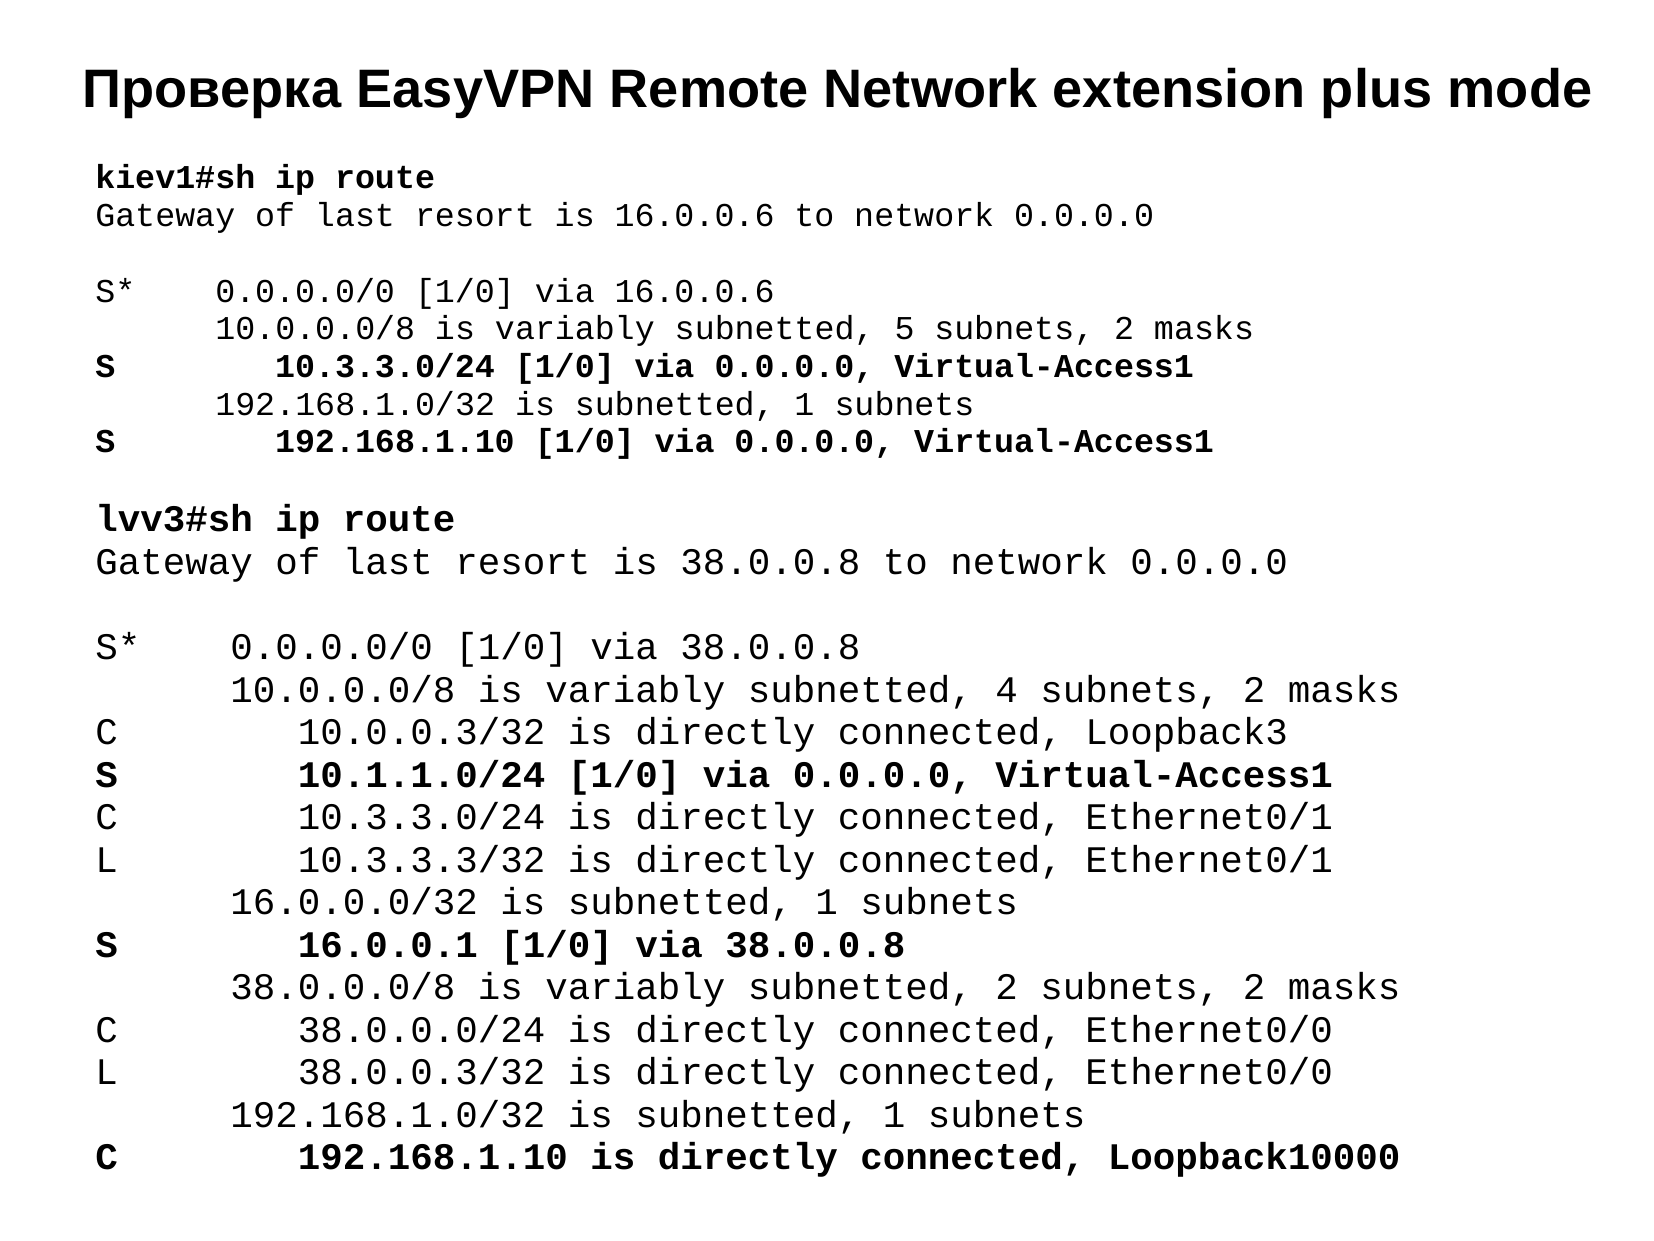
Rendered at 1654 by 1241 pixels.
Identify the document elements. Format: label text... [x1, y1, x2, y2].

list kiev1#sh ip route Gateway of last resort is 16.0.0.6 to network 0.0.0.0 S* 0.0.0.0/0 [1/0] via 16.0.0.6 10.0.0.0/8 is variably subnetted, 5 subnets, 2 masks S 10.3.3.0/24 [1/0] via 0.0.0.0, Virtual-Access1 192.168.1.0/32 is subnetted, 1 subnets S 192.168.1.10 [1/0] via 0.0.0.0, Virtual-Access1 lvv3#sh ip route Gateway of last resort is 38.0.0.8 to network 0.0.0.0 S* 0.0.0.0/0 [1/0] via 38.0.0.8 10.0.0.0/8 is variably subnetted, 4 subnets, 2 masks C 10.0.0.3/32 is directly connected, Loopback3 S 10.1.1.0/24 [1/0] via 0.0.0.0, Virtual-Access1 C 10.3.3.0/24 is directly connected, Ethernet0/1 L 10.3.3.3/32 is directly connected, Ethernet0/1 16.0.0.0/32 is subnetted, 1 subnets S 16.0.0.1 [1/0] via 38.0.0.8 38.0.0.0/8 is variably subnetted, 2 subnets, 2 masks C 38.0.0.0/24 is directly connected, Ethernet0/0 L 38.0.0.3/32 is directly connected, Ethernet0/0 192.168.1.0/32 is subnetted, 1 subnets C 192.168.1.10 is directly connected, Loopback10000 [95, 161, 1538, 1216]
text_box Проверка EasyVPN Remote Network extension plus mode [64, 31, 1613, 125]
